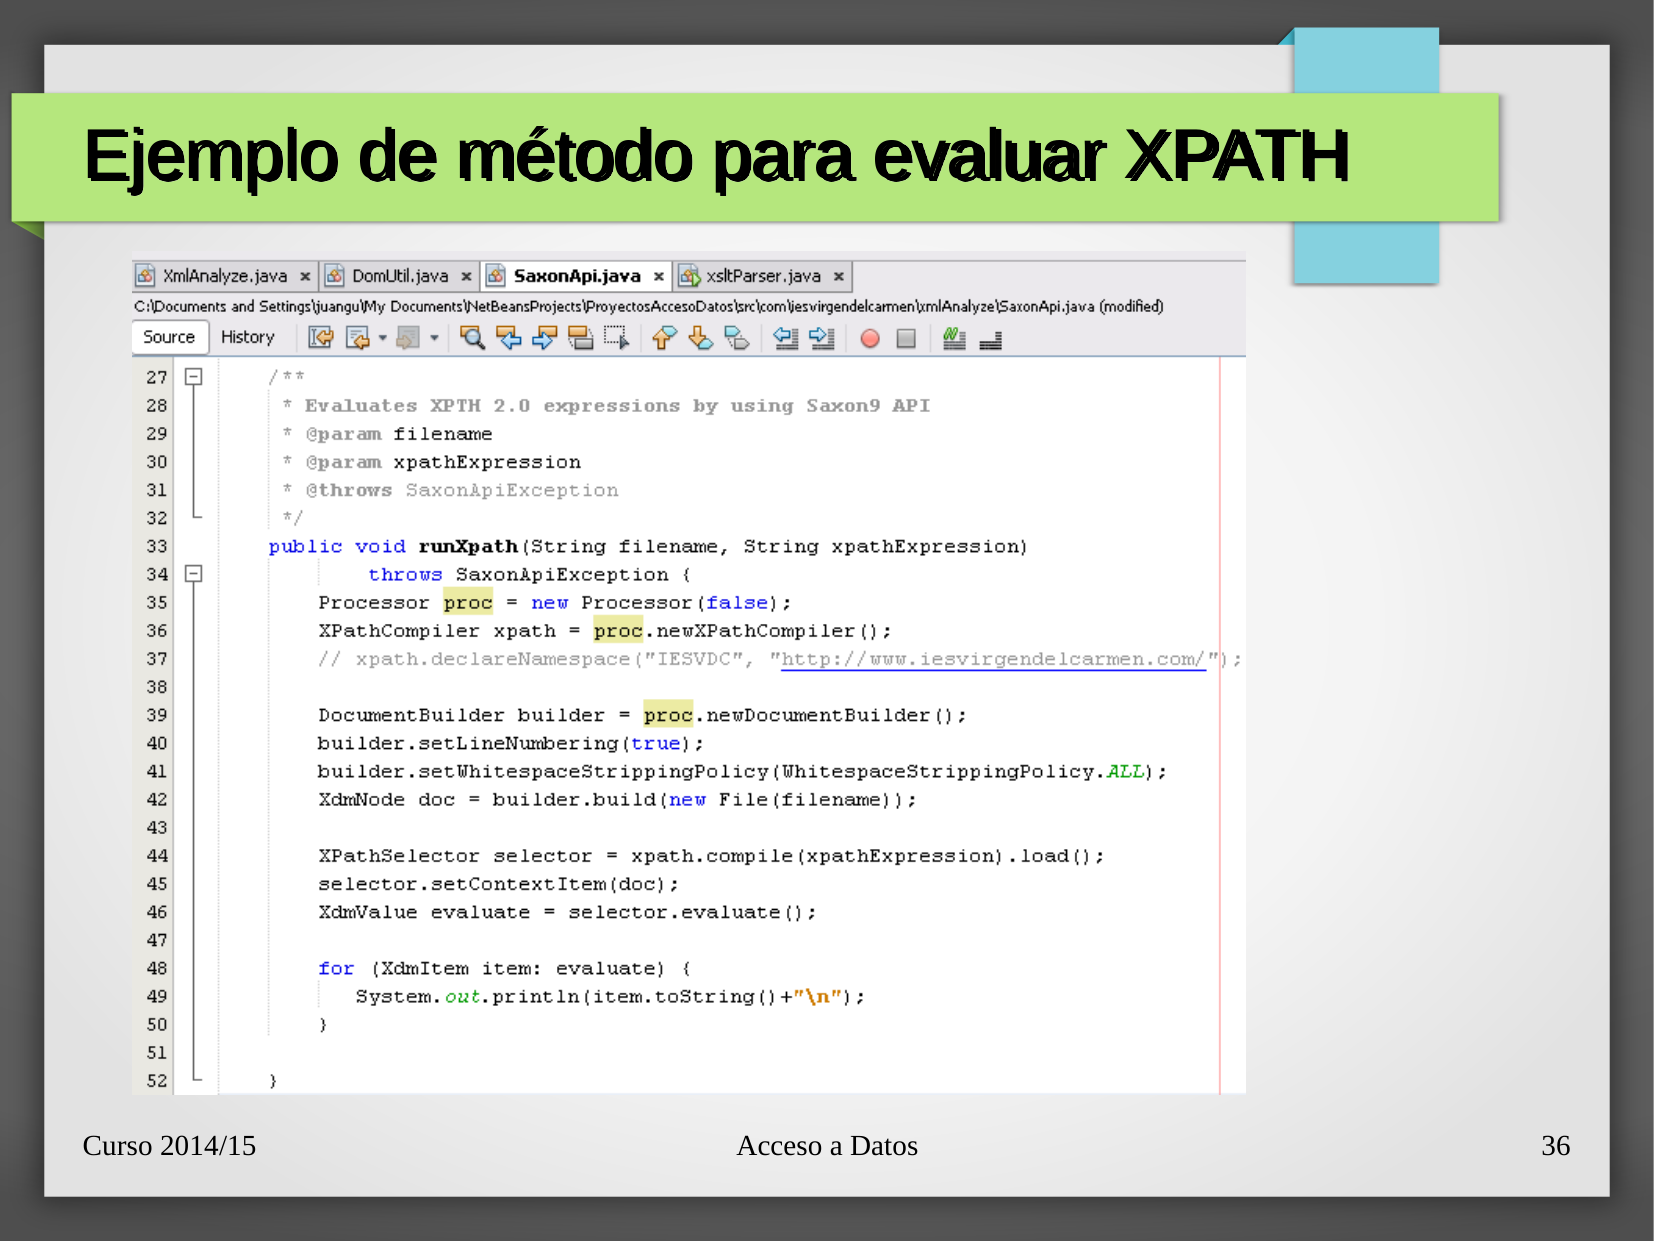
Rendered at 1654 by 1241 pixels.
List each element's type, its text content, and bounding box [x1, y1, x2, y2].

picture [0, 0, 1654, 1241]
title Ejemplo de método para evaluar XPATH [82, 74, 1471, 233]
